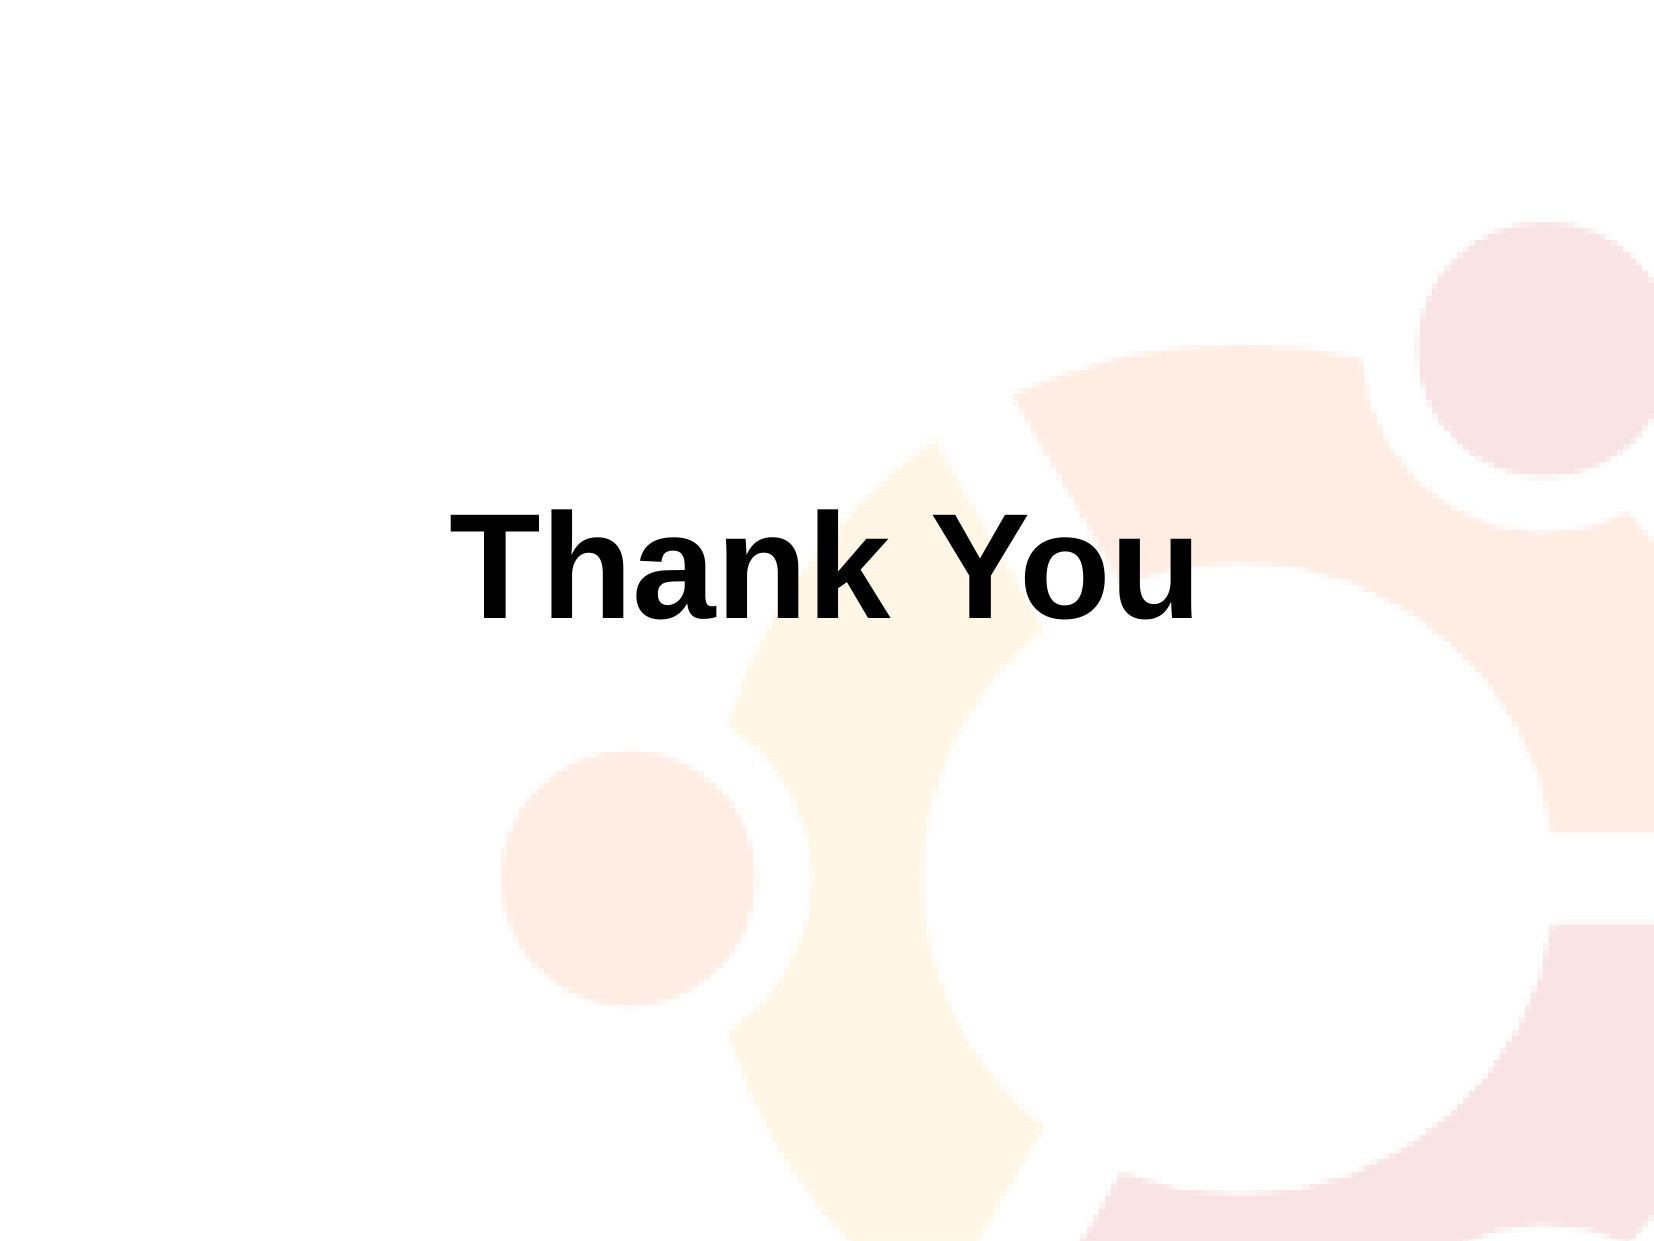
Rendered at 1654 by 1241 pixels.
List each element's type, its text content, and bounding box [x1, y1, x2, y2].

title Thank You [82, 470, 1571, 663]
